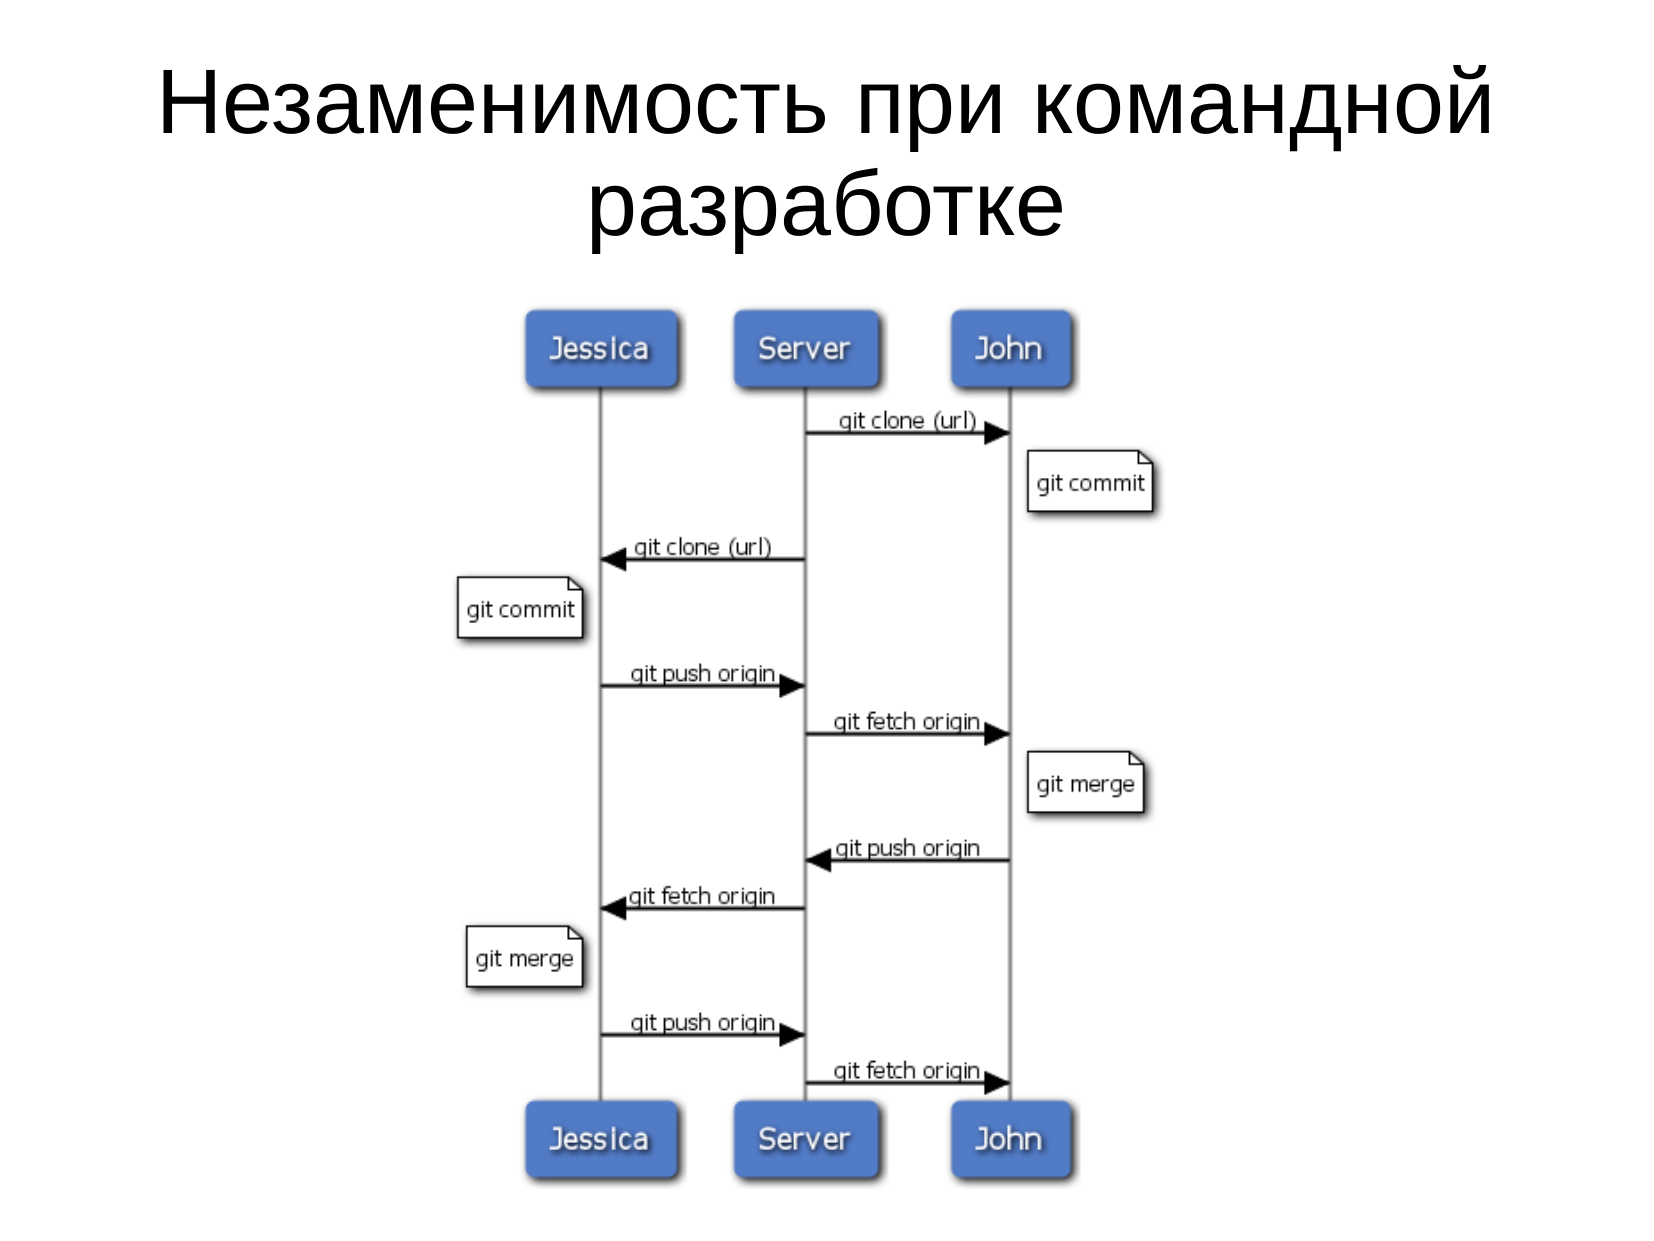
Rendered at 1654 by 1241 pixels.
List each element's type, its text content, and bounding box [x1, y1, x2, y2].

title Незаменимость при командной разработке [82, 49, 1571, 257]
picture [420, 290, 1186, 1191]
